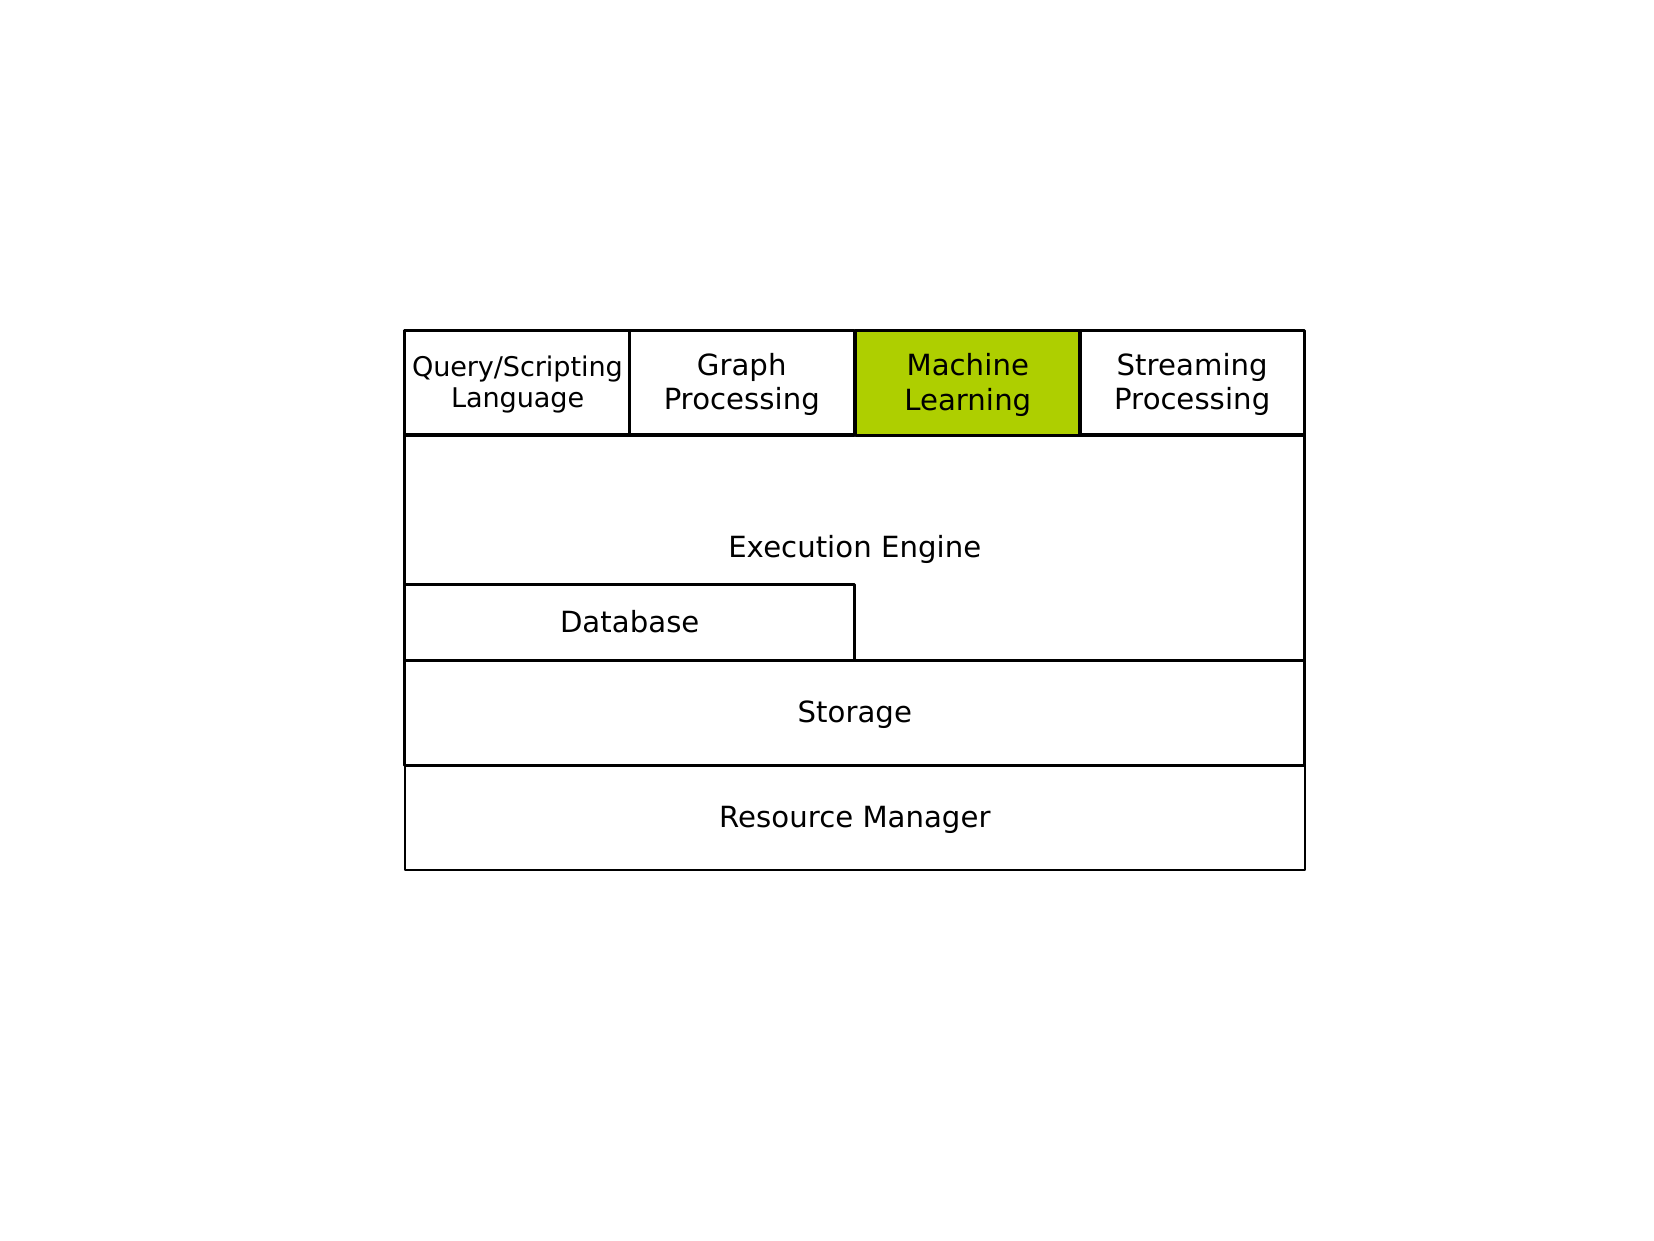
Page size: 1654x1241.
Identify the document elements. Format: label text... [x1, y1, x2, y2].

text_box Storage [404, 661, 1305, 766]
text_box Graph Processing [629, 330, 855, 436]
text_box Streaming Processing [1079, 330, 1305, 436]
text_box Machine Learning [855, 330, 1079, 436]
text_box Query/Scripting Language [404, 330, 629, 436]
text_box Resource Manager [405, 765, 1306, 871]
text_box Execution Engine [404, 436, 1305, 661]
